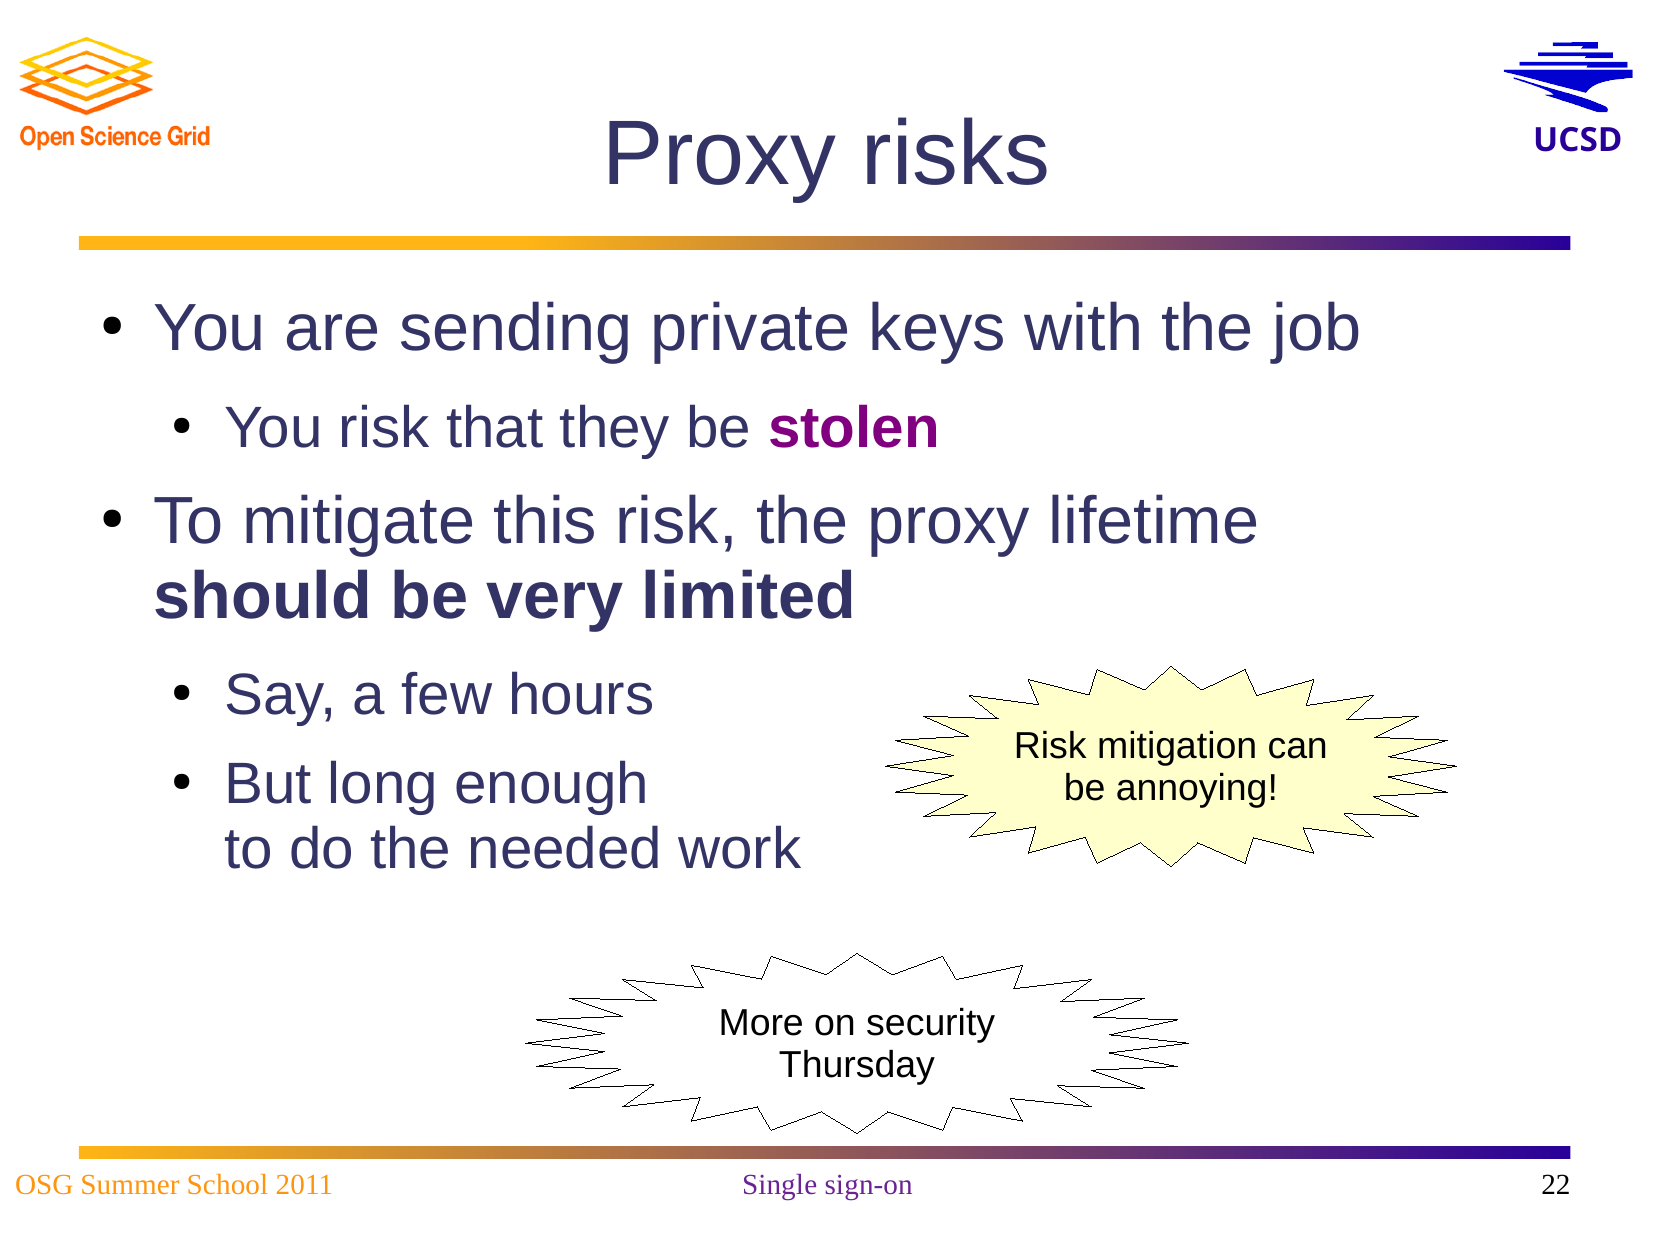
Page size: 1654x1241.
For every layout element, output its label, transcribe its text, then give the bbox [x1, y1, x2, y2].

picture [1495, 42, 1637, 118]
text_box More on security Thursday [525, 953, 1189, 1134]
picture [0, 14, 229, 167]
title Proxy risks [82, 49, 1571, 257]
list You are sending private keys with the job You risk that they be stolen To mitigate this risk, the proxy lifetime should be very limited Say, a few hours But long enough to do the needed work [82, 290, 1571, 1109]
text_box Risk mitigation can be annoying! [885, 666, 1457, 867]
